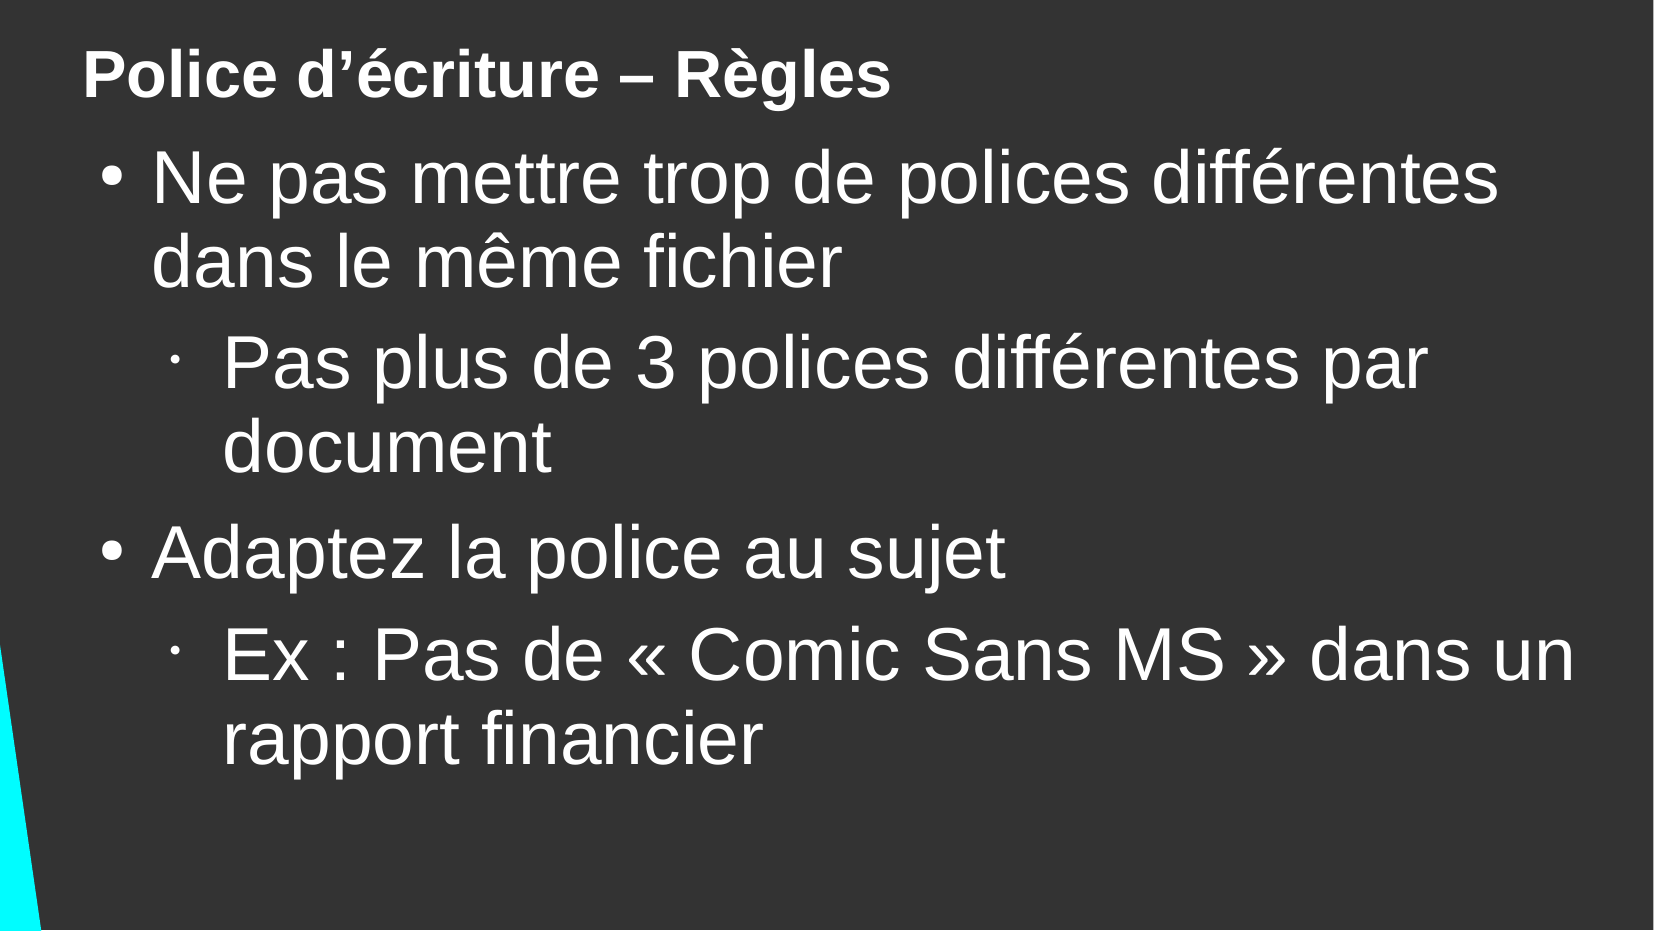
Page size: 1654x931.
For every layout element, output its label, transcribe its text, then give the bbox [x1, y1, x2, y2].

text_box [0, 644, 42, 931]
list Ne pas mettre trop de polices différentes dans le même fichier Pas plus de 3 polices différentes par document Adaptez la police au sujet Ex : Pas de « Comic Sans MS » dans un rapport financier [80, 135, 1654, 839]
title Police d’écriture – Règles [82, 37, 1571, 122]
